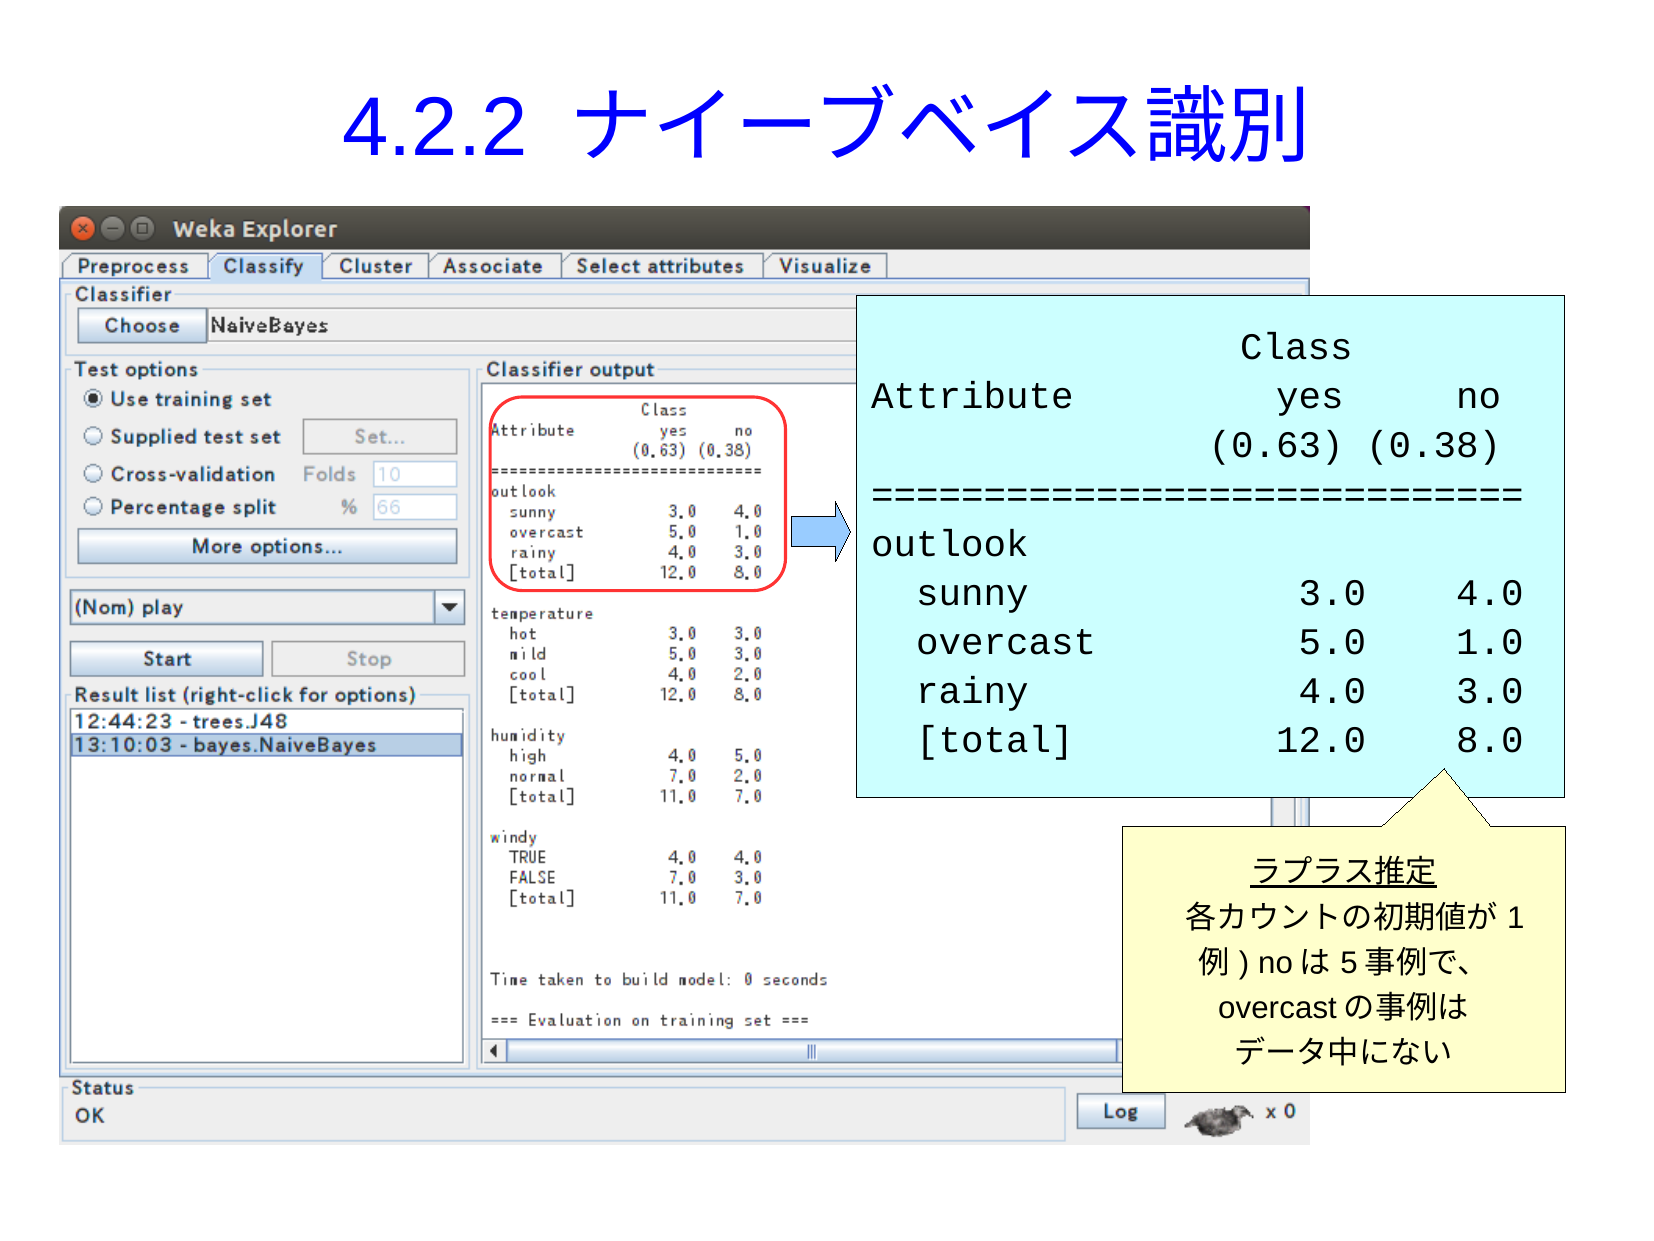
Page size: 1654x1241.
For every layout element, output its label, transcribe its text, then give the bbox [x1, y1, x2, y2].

picture [59, 206, 1310, 1145]
title 4.2.2 ナイーブベイス識別 [82, 49, 1571, 198]
text_box ラプラス推定 各カウントの初期値が1 例) noは5事例で、 overcastの事例は データ中にない [1122, 768, 1566, 1093]
text_box Class Attribute yes no (0.63) (0.38) ============================= outlook sunny 3.0 4.0 overcast 5.0 1.0 rainy 4.0 3.0 [total] 12.0 8.0 [856, 295, 1565, 798]
text_box [791, 501, 851, 562]
